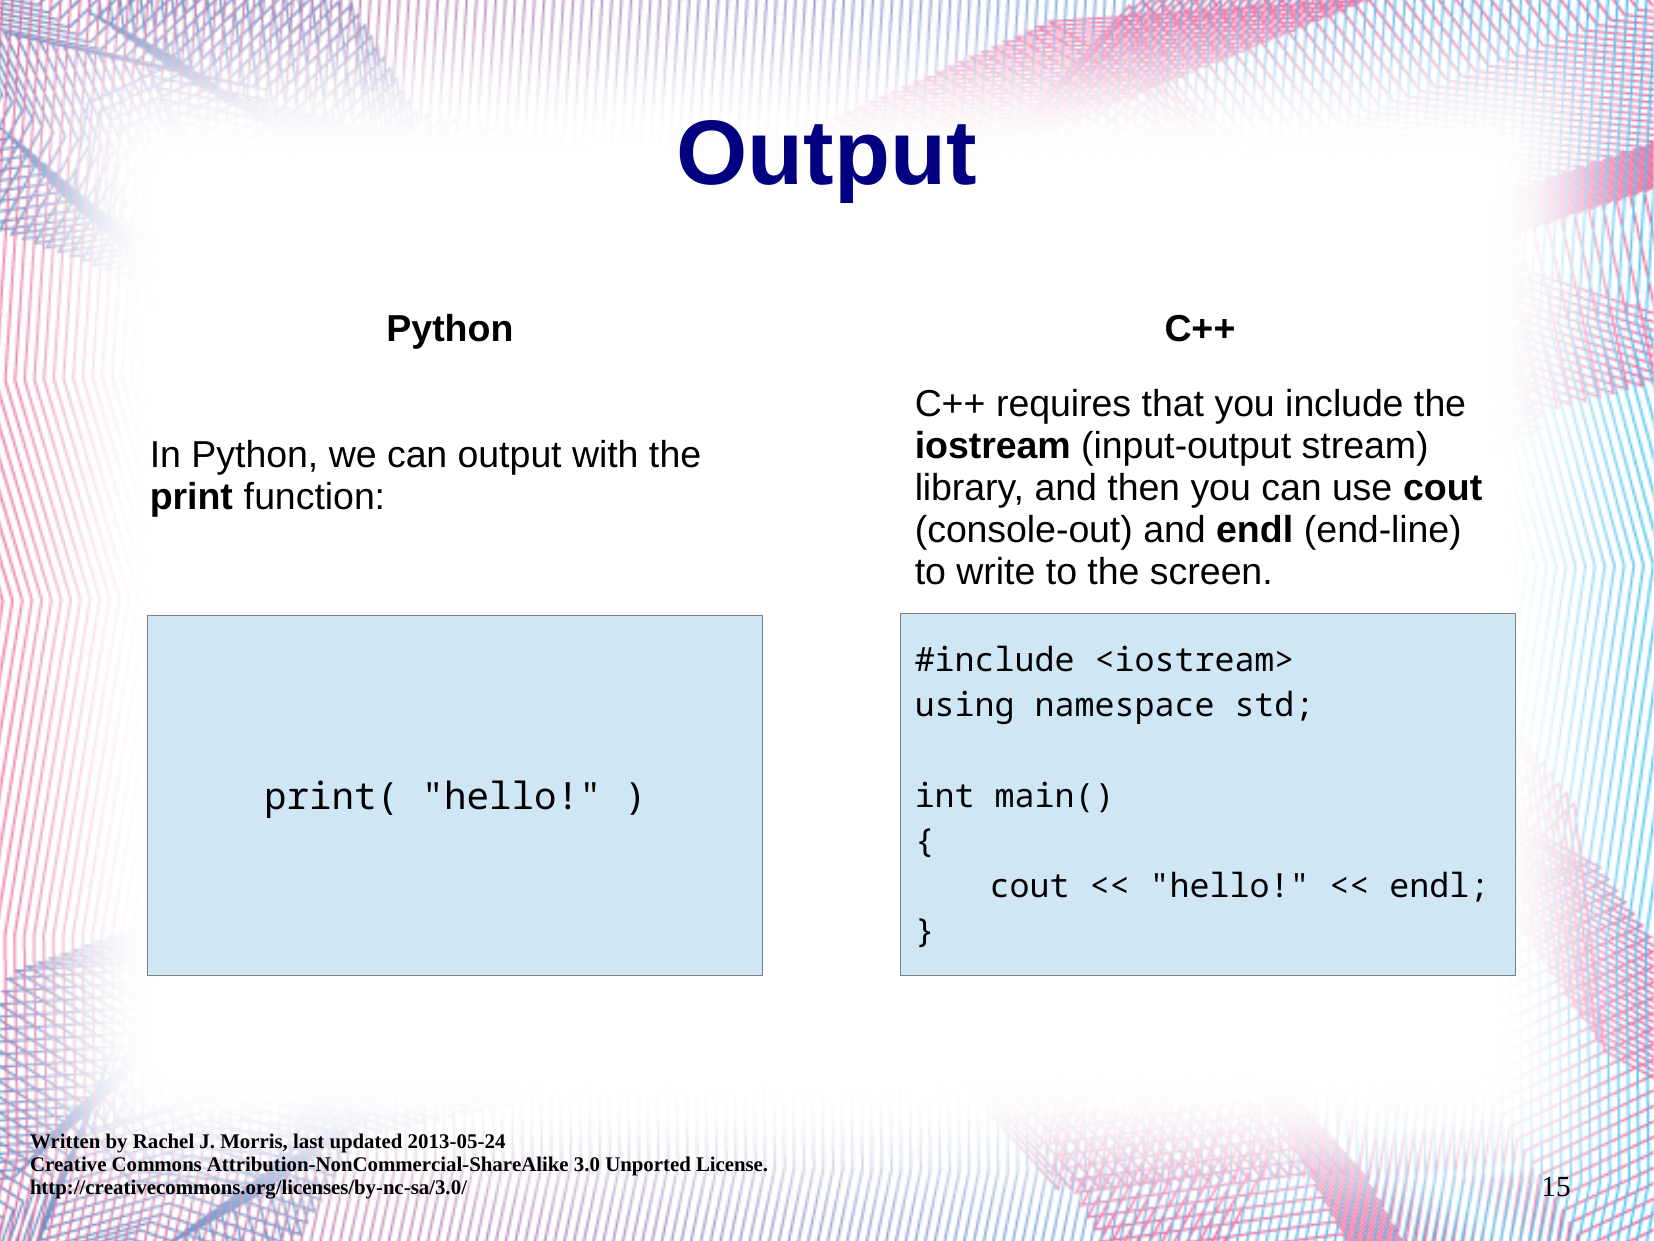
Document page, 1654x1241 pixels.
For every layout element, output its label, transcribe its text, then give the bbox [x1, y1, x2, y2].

title Output [82, 49, 1571, 257]
picture [0, 0, 1654, 1241]
text_box Python [150, 300, 751, 357]
text_box print( "hello!" ) [147, 615, 763, 976]
text_box C++ requires that you include the iostream (input-output stream) library, and then you can use cout (console-out) and endl (end-line) to write to the screen. [900, 375, 1516, 601]
text_box In Python, we can output with the print function: [135, 426, 751, 526]
text_box #include <iostream> using namespace std; int main() { cout << "hello!" << endl; } [900, 613, 1516, 976]
text_box C++ [900, 300, 1501, 357]
